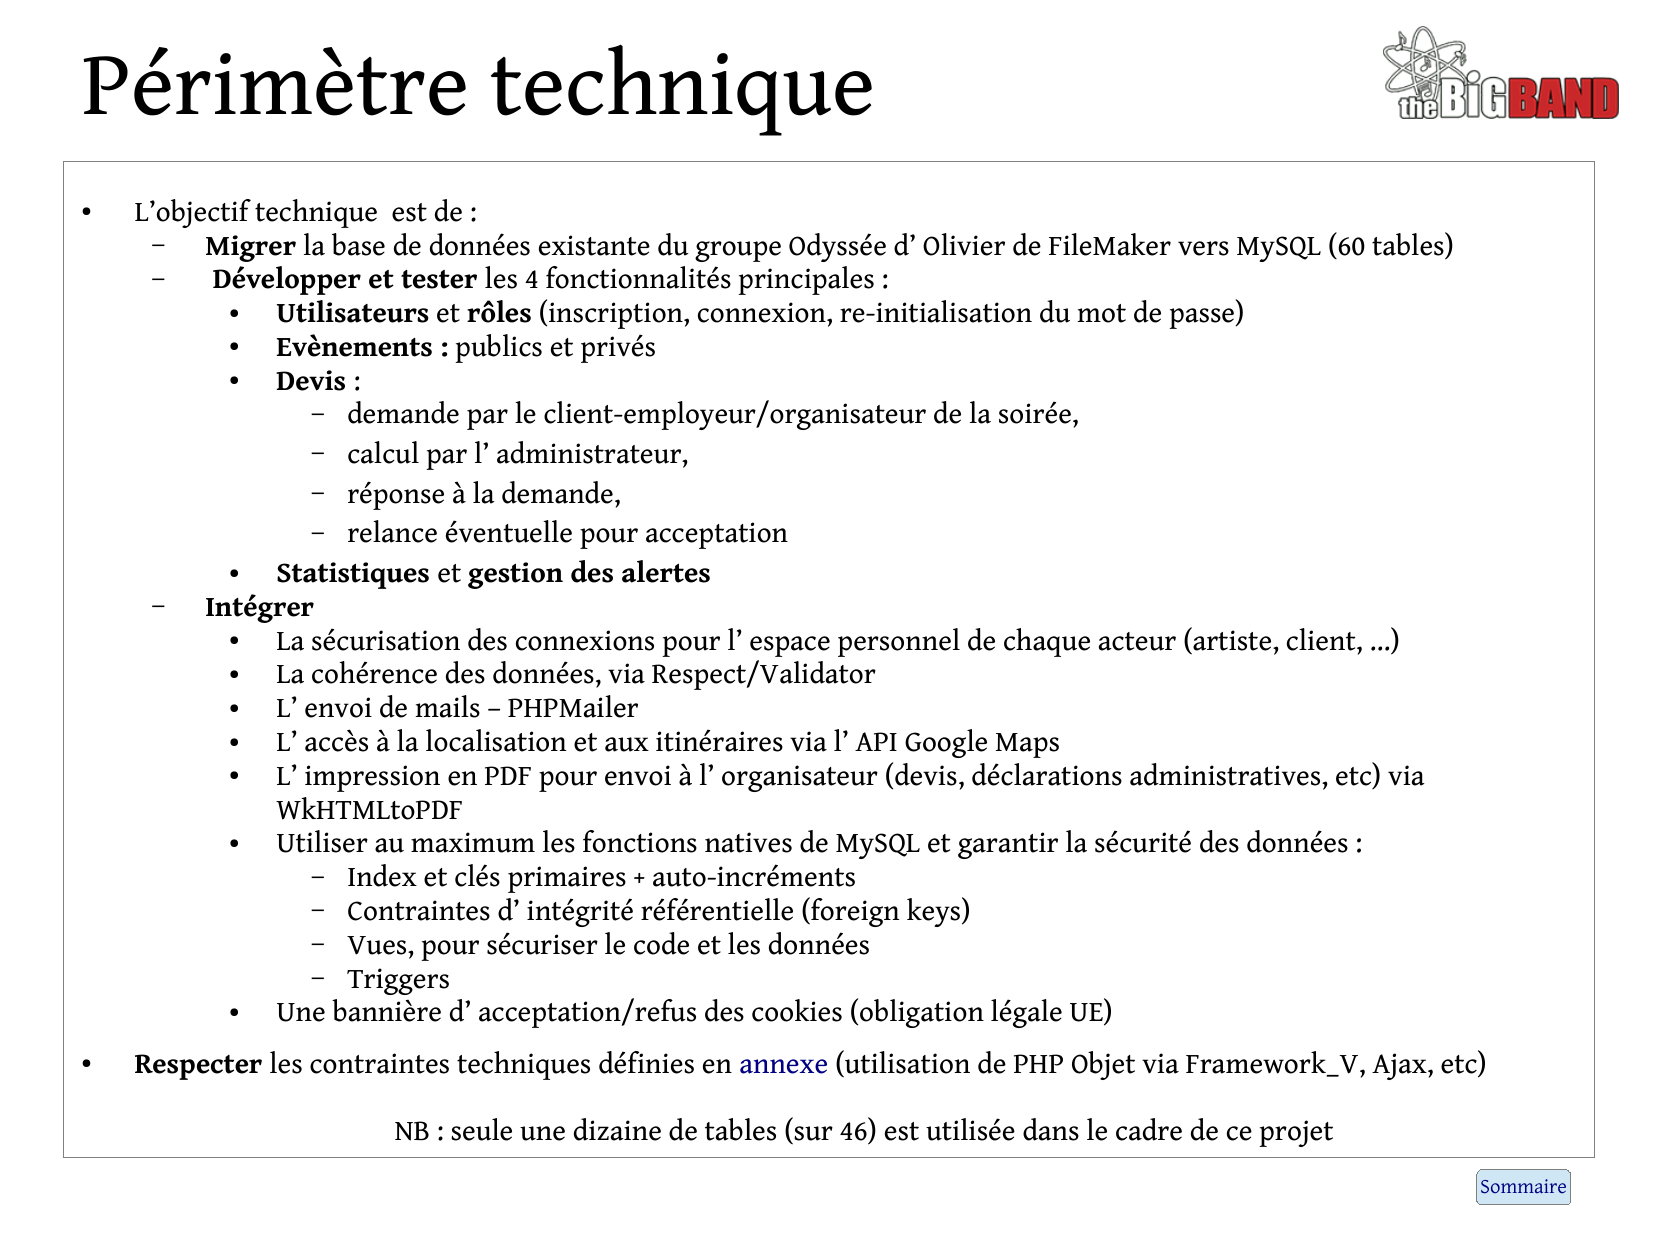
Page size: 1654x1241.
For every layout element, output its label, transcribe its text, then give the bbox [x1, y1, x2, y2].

list L’objectif technique est de : Migrer la base de données existante du groupe Odyssée d’ Olivier de FileMaker vers MySQL (60 tables) Développer et tester les 4 fonctionnalités principales : Utilisateurs et rôles (inscription, connexion, re-initialisation du mot de passe) Evènements : publics et privés Devis : demande par le client-employeur/organisateur de la soirée, calcul par l’ administrateur, réponse à la demande, relance éventuelle pour acceptation Statistiques et gestion des alertes Intégrer La sécurisation des connexions pour l’ espace personnel de chaque acteur (artiste, client, ...) La cohérence des données, via Respect/Validator L’ envoi de mails – PHPMailer L’ accès à la localisation et aux itinéraires via l’ API Google Maps L’ impression en PDF pour envoi à l’ organisateur (devis, déclarations administratives, etc) via WkHTMLtoPDF Utiliser au maximum les fonctions natives de MySQL et garantir la sécurité des données : Index et clés primaires + auto-incréments Contraintes d’ intégrité référentielle (foreign keys) Vues, pour sécuriser le code et les données Triggers Une bannière d’ acceptation/refus des cookies (obligation légale UE) Respecter les contraintes techniques définies en annexe (utilisation de PHP Objet via Framework_V, Ajax, etc) NB : seule une dizaine de tables (sur 46) est utilisée dans le cadre de ce projet [63, 161, 1595, 1158]
picture [1383, 26, 1619, 119]
text_box Sommaire [1476, 1169, 1571, 1205]
title Périmètre technique [82, 11, 1087, 161]
